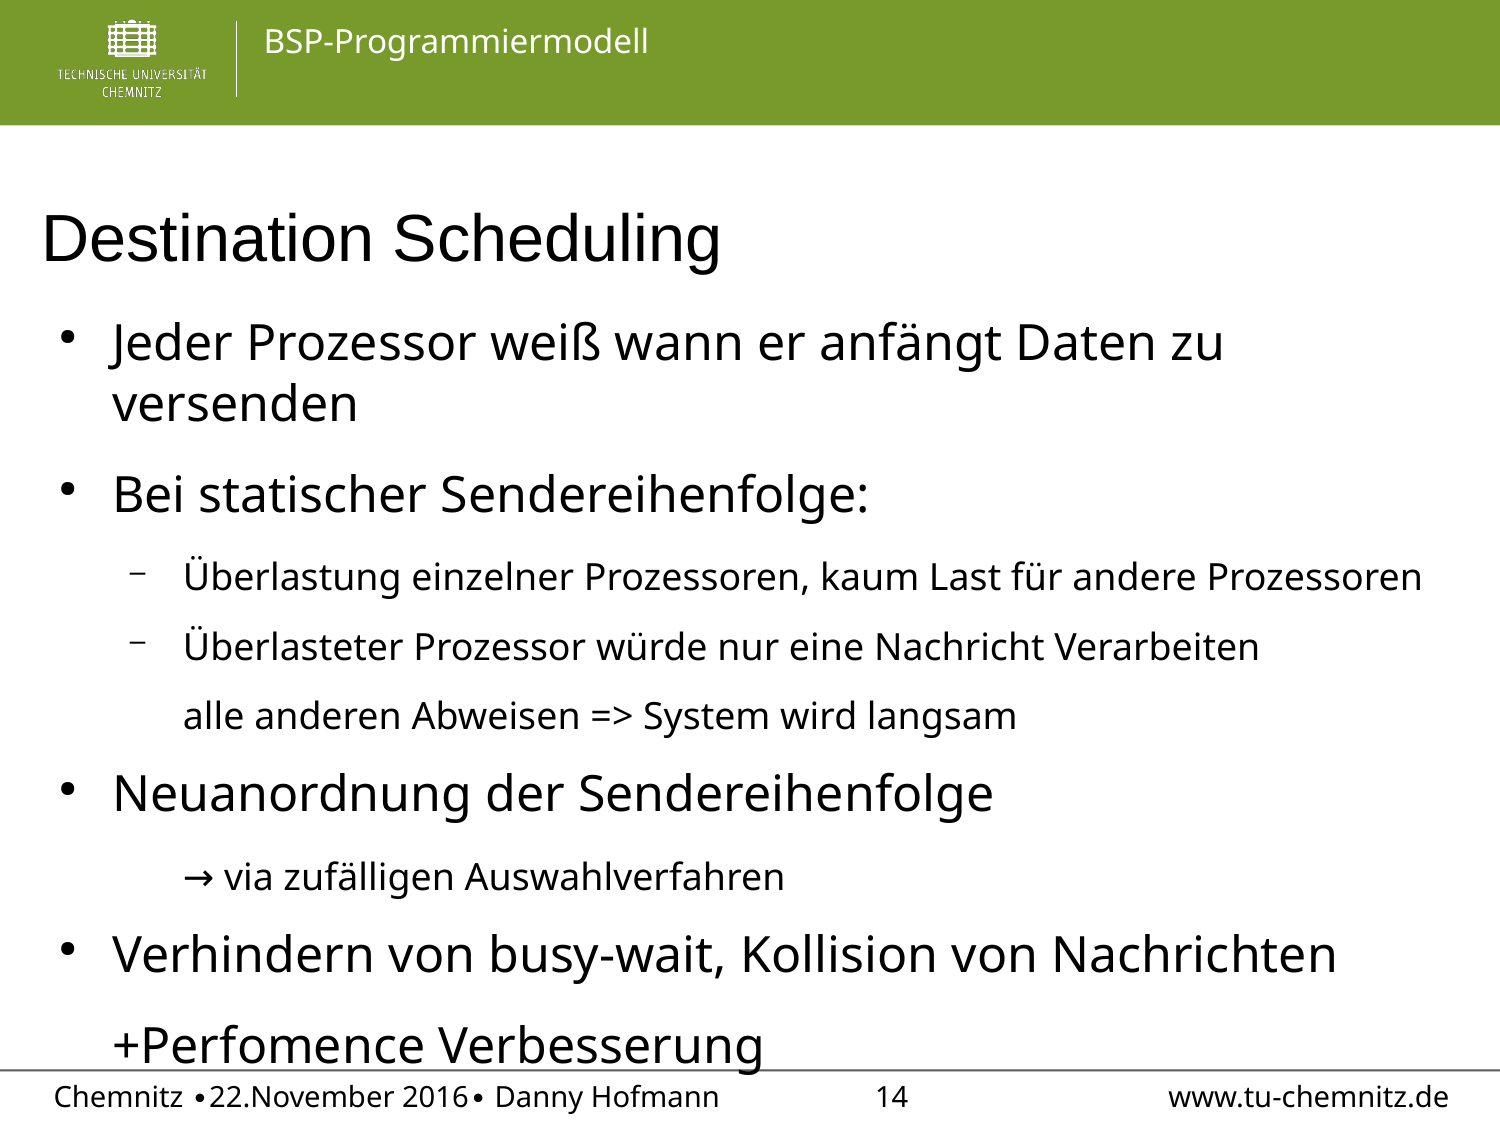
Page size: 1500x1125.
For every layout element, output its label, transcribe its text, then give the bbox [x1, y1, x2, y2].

list Jeder Prozessor weiß wann er anfängt Daten zu versenden Bei statischer Sendereihenfolge: Überlastung einzelner Prozessoren, kaum Last für andere Prozessoren Überlasteter Prozessor würde nur eine Nachricht Verarbeiten alle anderen Abweisen => System wird langsam Neuanordnung der Sendereihenfolge → via zufälligen Auswahlverfahren Verhindern von busy-wait, Kollision von Nachrichten +Perfomence Verbesserung [41, 310, 1459, 1040]
title Destination Scheduling [41, 141, 1459, 310]
picture [25, 0, 239, 130]
